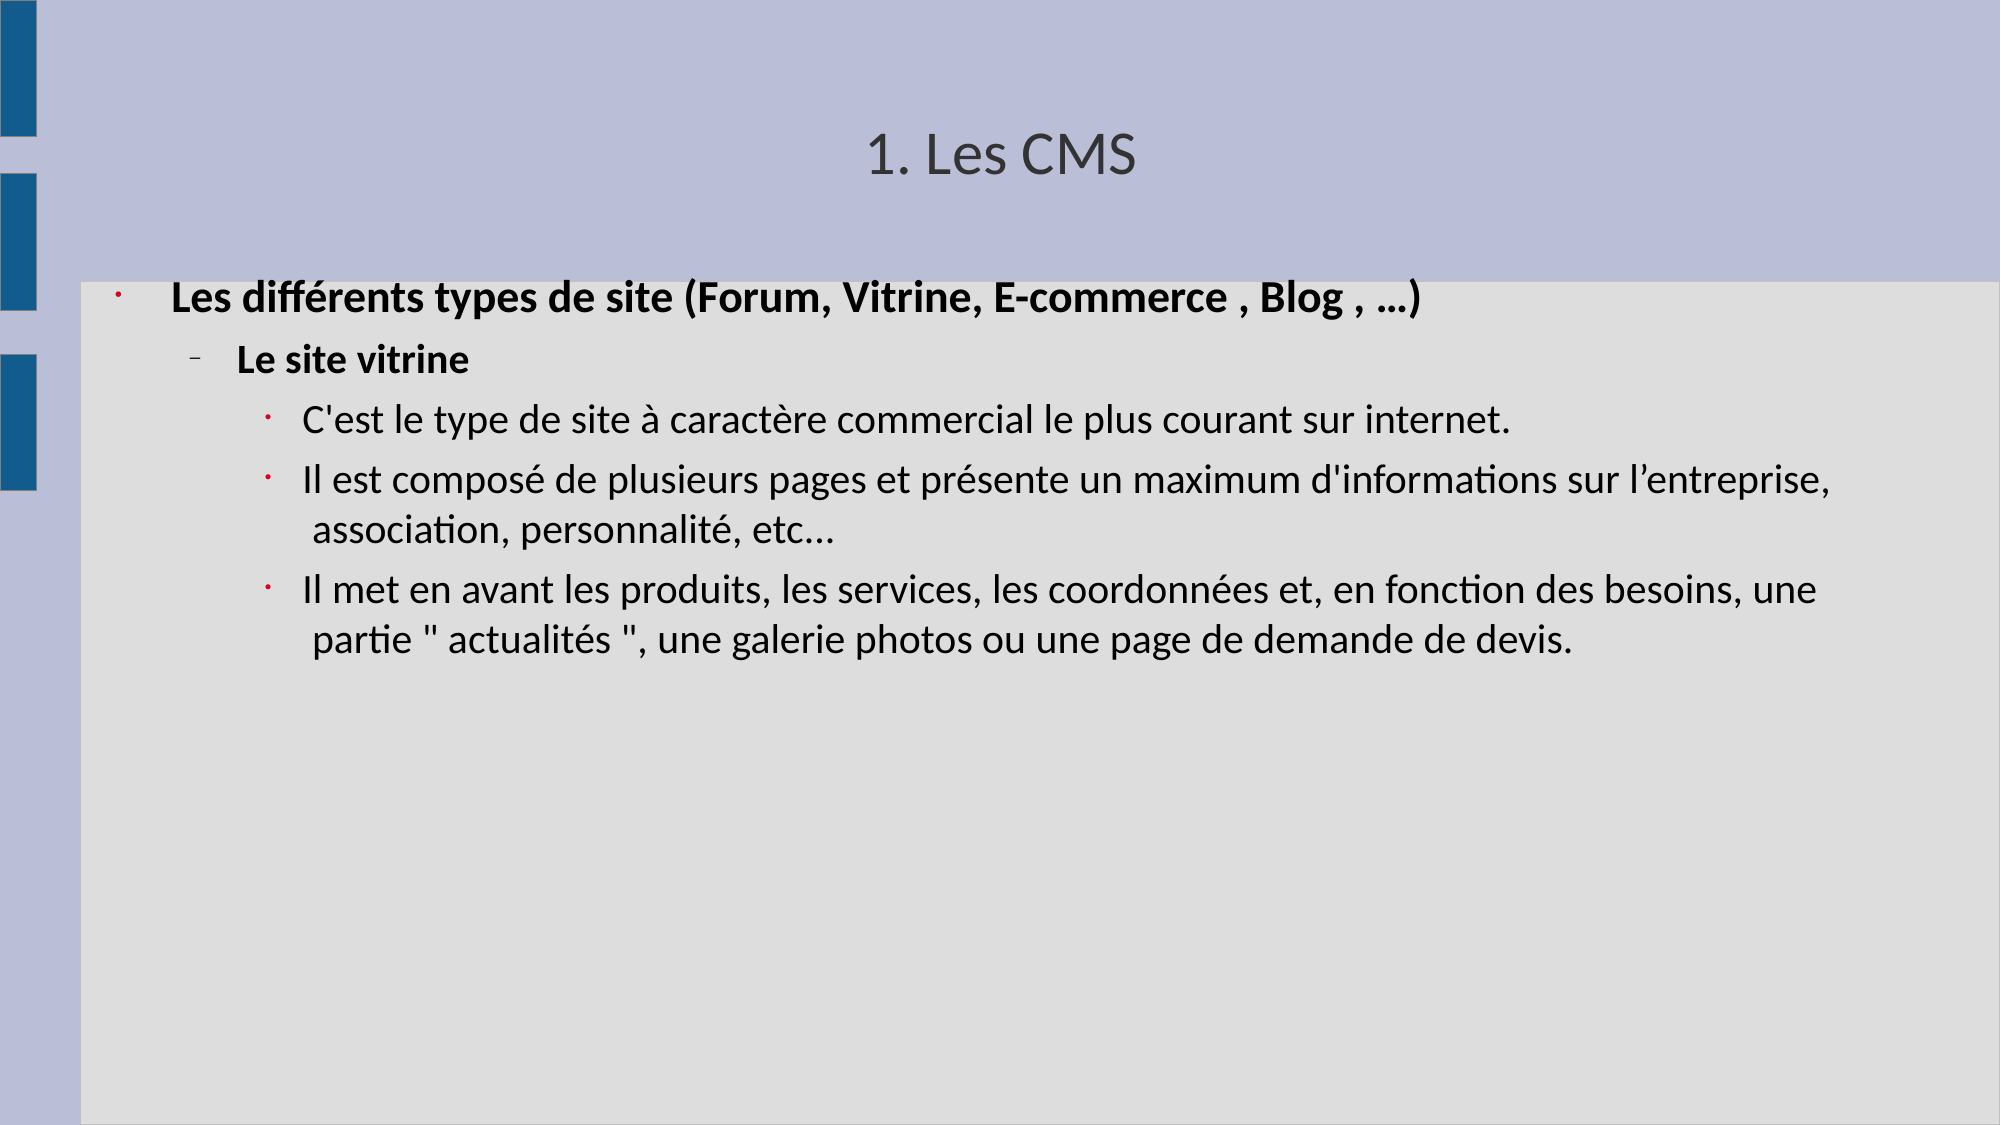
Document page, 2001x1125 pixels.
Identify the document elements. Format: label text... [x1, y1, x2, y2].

text_box Les différents types de site (Forum, Vitrine, E-commerce , Blog , …) Le site vitrine C'est le type de site à caractère commercial le plus courant sur internet. Il est composé de plusieurs pages et présente un maximum d'informations sur l’entreprise, association, personnalité, etc... Il met en avant les produits, les services, les coordonnées et, en fonction des besoins, une partie " actualités ", une galerie photos ou une page de demande de devis. [112, 254, 1835, 663]
title 1. Les CMS [859, 109, 1141, 254]
